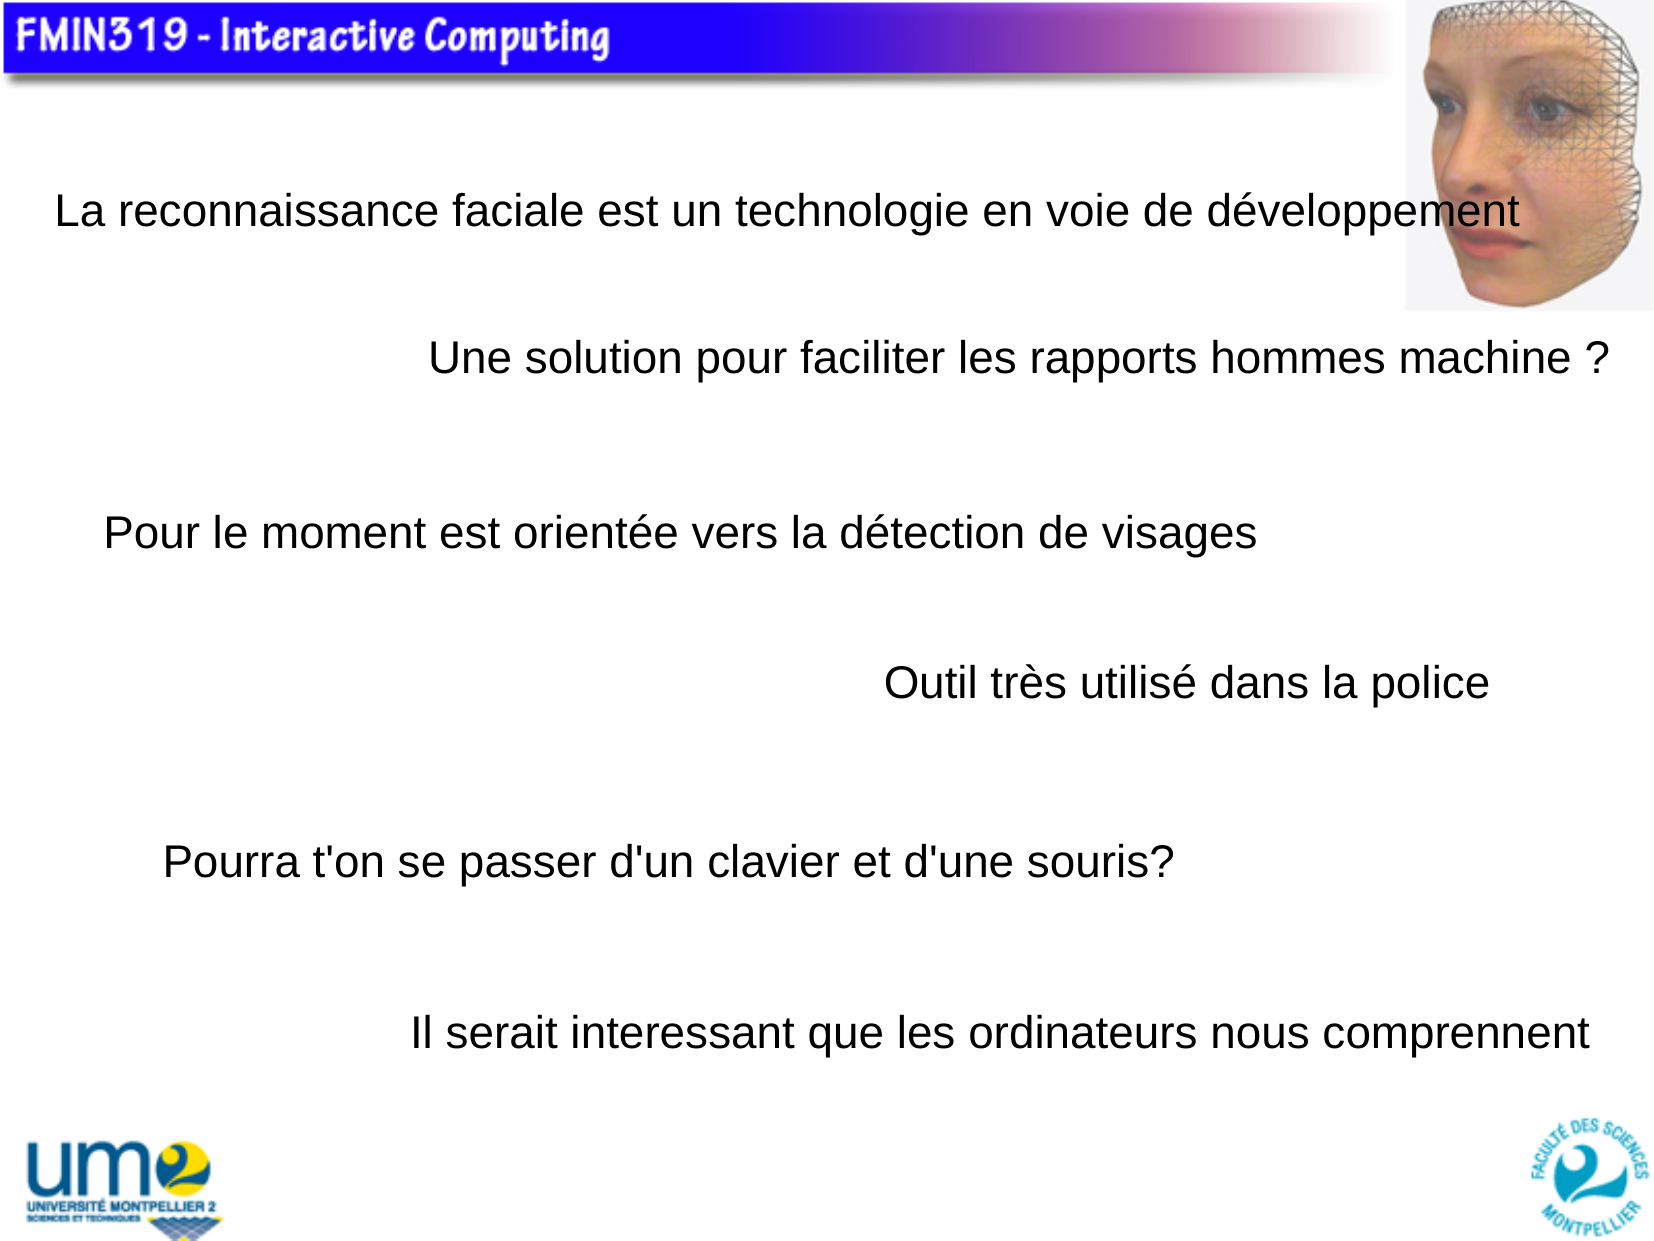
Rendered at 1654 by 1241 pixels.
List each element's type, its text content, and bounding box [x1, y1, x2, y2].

text_box Pourra t'on se passer d'un clavier et d'une souris? [147, 829, 1191, 895]
picture [0, 0, 1654, 1241]
text_box Outil très utilisé dans la police [868, 649, 1506, 716]
text_box Une solution pour faciliter les rapports hommes machine ? [413, 324, 1626, 391]
text_box Pour le moment est orientée vers la détection de visages [88, 499, 1273, 566]
text_box Il serait interessant que les ordinateurs nous comprennent [395, 999, 1606, 1066]
text_box La reconnaissance faciale est un technologie en voie de développement [39, 177, 1536, 244]
